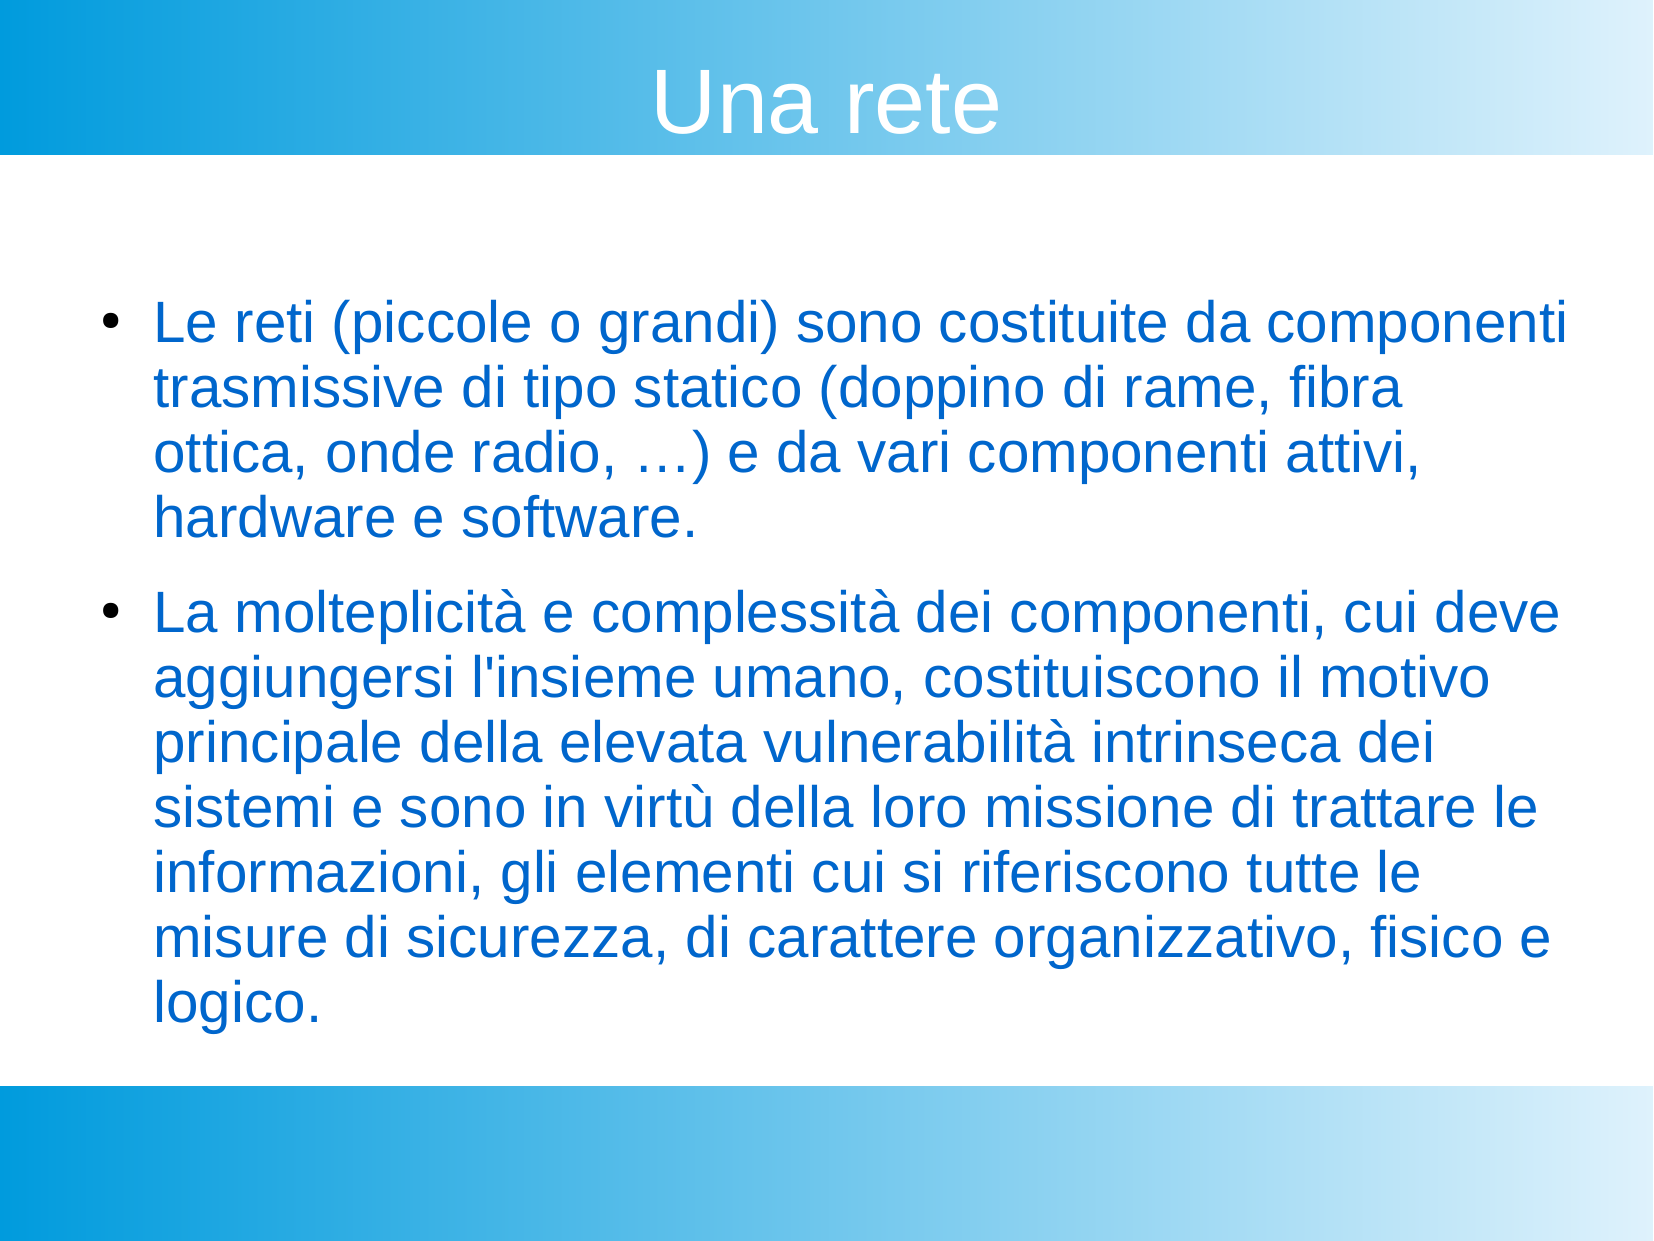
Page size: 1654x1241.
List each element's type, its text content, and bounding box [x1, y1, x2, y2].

list Le reti (piccole o grandi) sono costituite da componenti trasmissive di tipo statico (doppino di rame, fibra ottica, onde radio, …) e da vari componenti attivi, hardware e software. La molteplicità e complessità dei componenti, cui deve aggiungersi l'insieme umano, costituiscono il motivo principale della elevata vulnerabilità intrinseca dei sistemi e sono in virtù della loro missione di trattare le informazioni, gli elementi cui si riferiscono tutte le misure di sicurezza, di carattere organizzativo, fisico e logico. [82, 290, 1571, 1036]
title Una rete [82, 49, 1571, 155]
